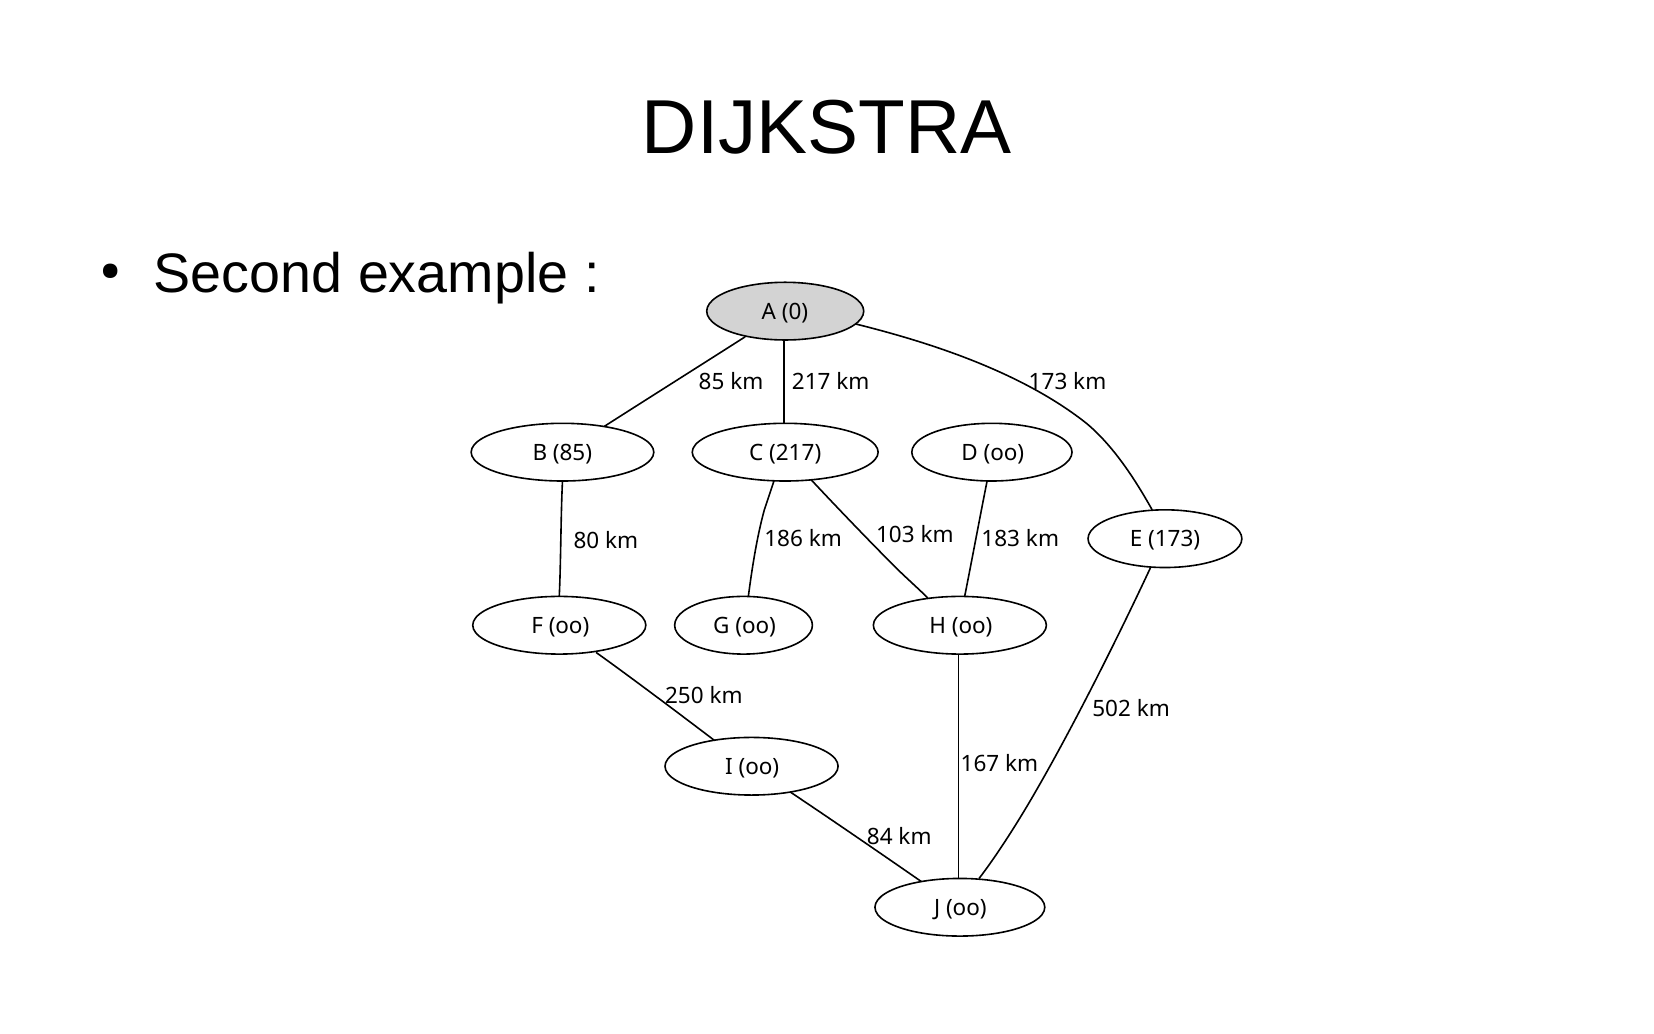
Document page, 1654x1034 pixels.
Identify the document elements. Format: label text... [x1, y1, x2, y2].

list Second example : [82, 241, 1571, 842]
title DIJKSTRA [82, 41, 1571, 214]
picture [460, 271, 1252, 948]
